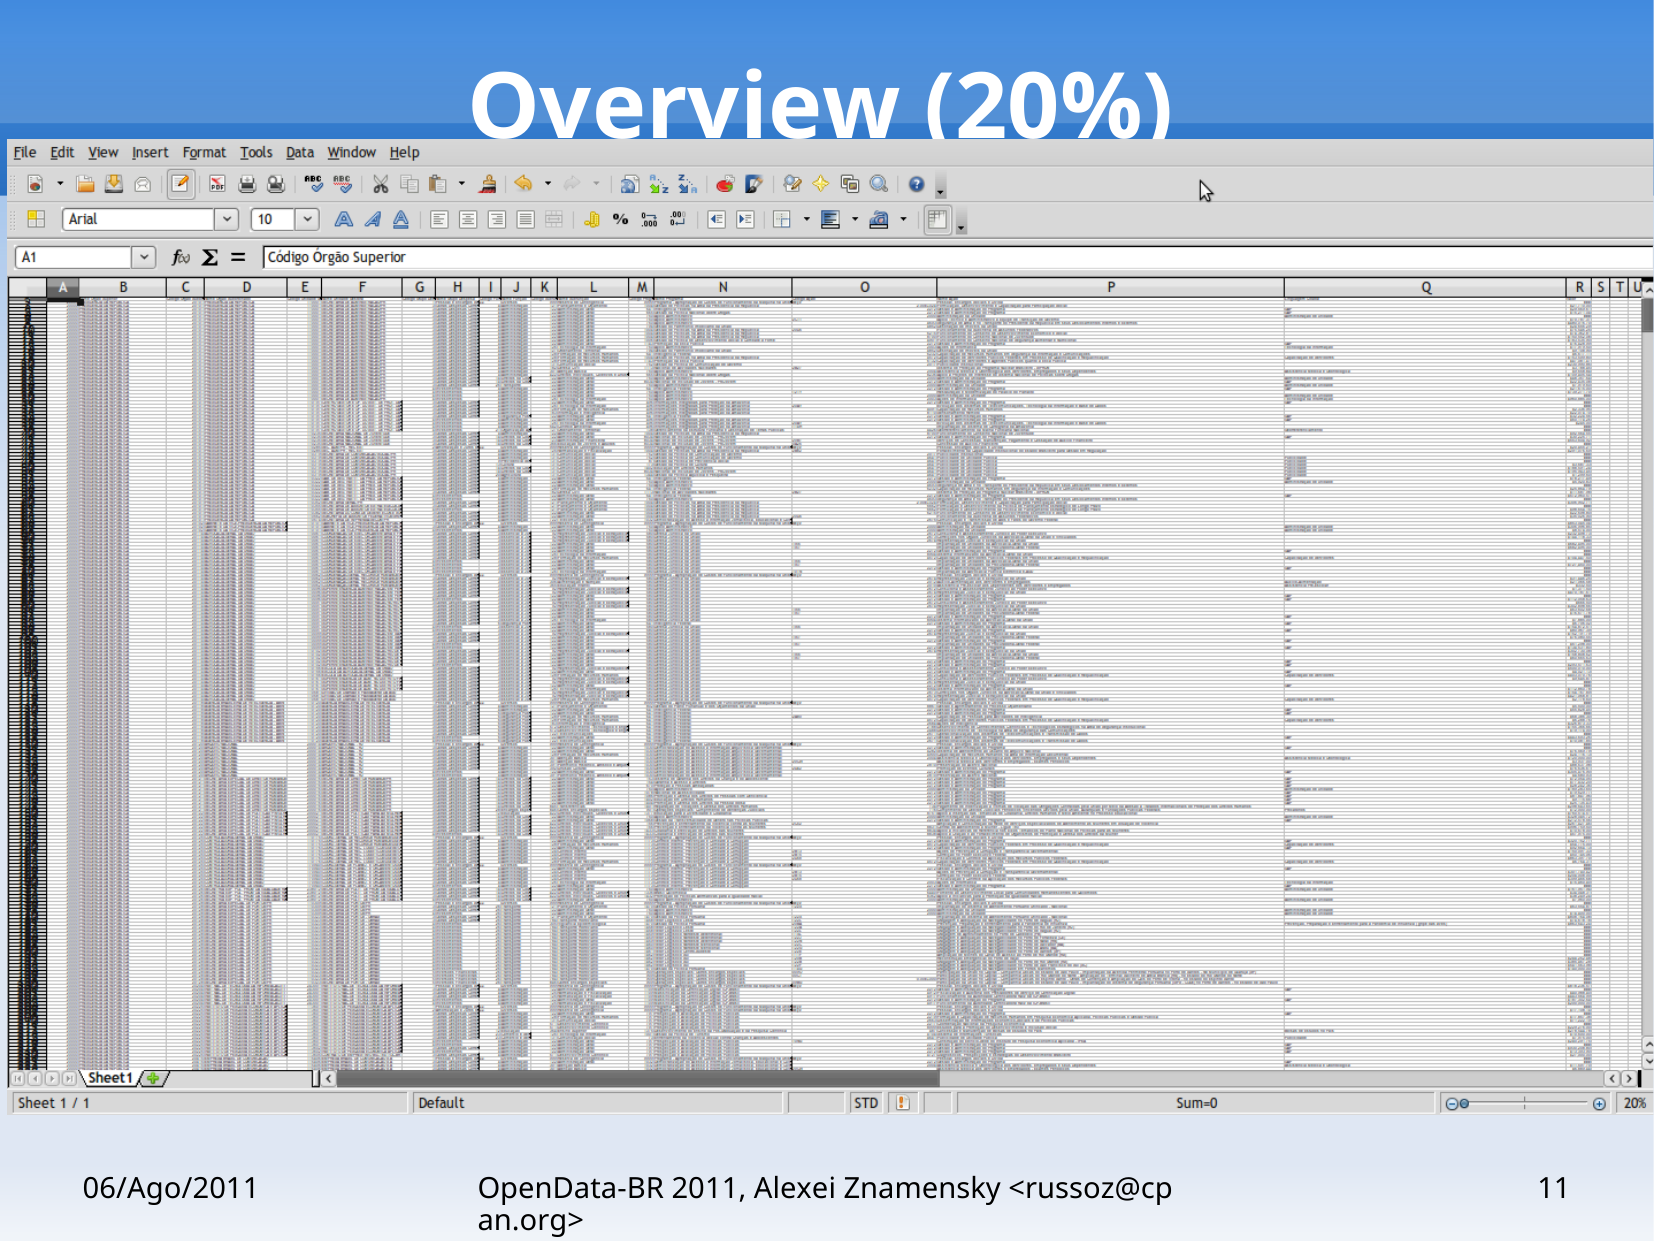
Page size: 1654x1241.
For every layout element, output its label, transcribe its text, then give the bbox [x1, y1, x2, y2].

picture [0, 0, 1654, 1241]
title Overview (20%) [76, 0, 1565, 139]
